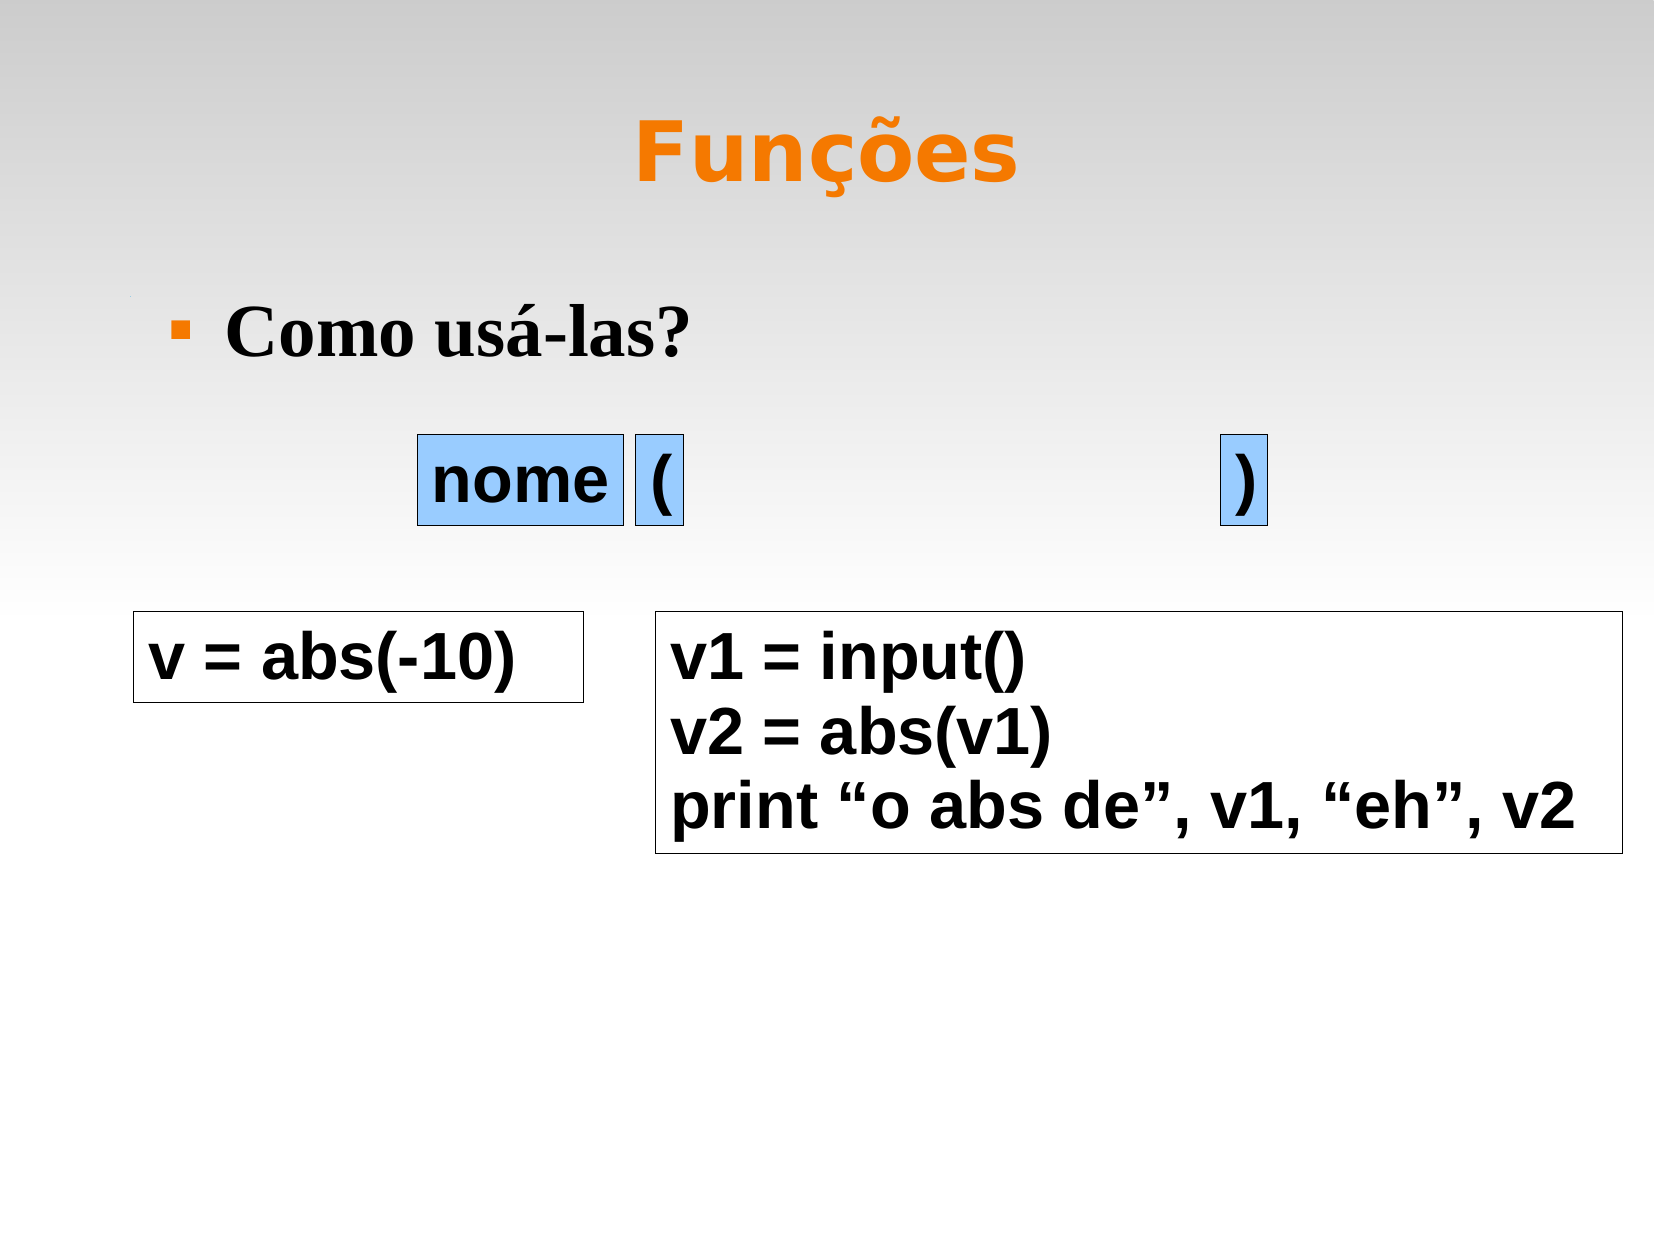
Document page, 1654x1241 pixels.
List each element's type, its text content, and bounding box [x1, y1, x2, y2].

text_box nome [417, 434, 624, 526]
title Funções [82, 49, 1571, 257]
text_box v = abs(-10) [133, 611, 584, 703]
text_box v1 = input() v2 = abs(v1) print “o abs de”, v1, “eh”, v2 [655, 611, 1623, 854]
text_box ( [635, 434, 684, 526]
text_box ) [1220, 434, 1268, 526]
list Como usá-las? [82, 290, 1571, 1109]
